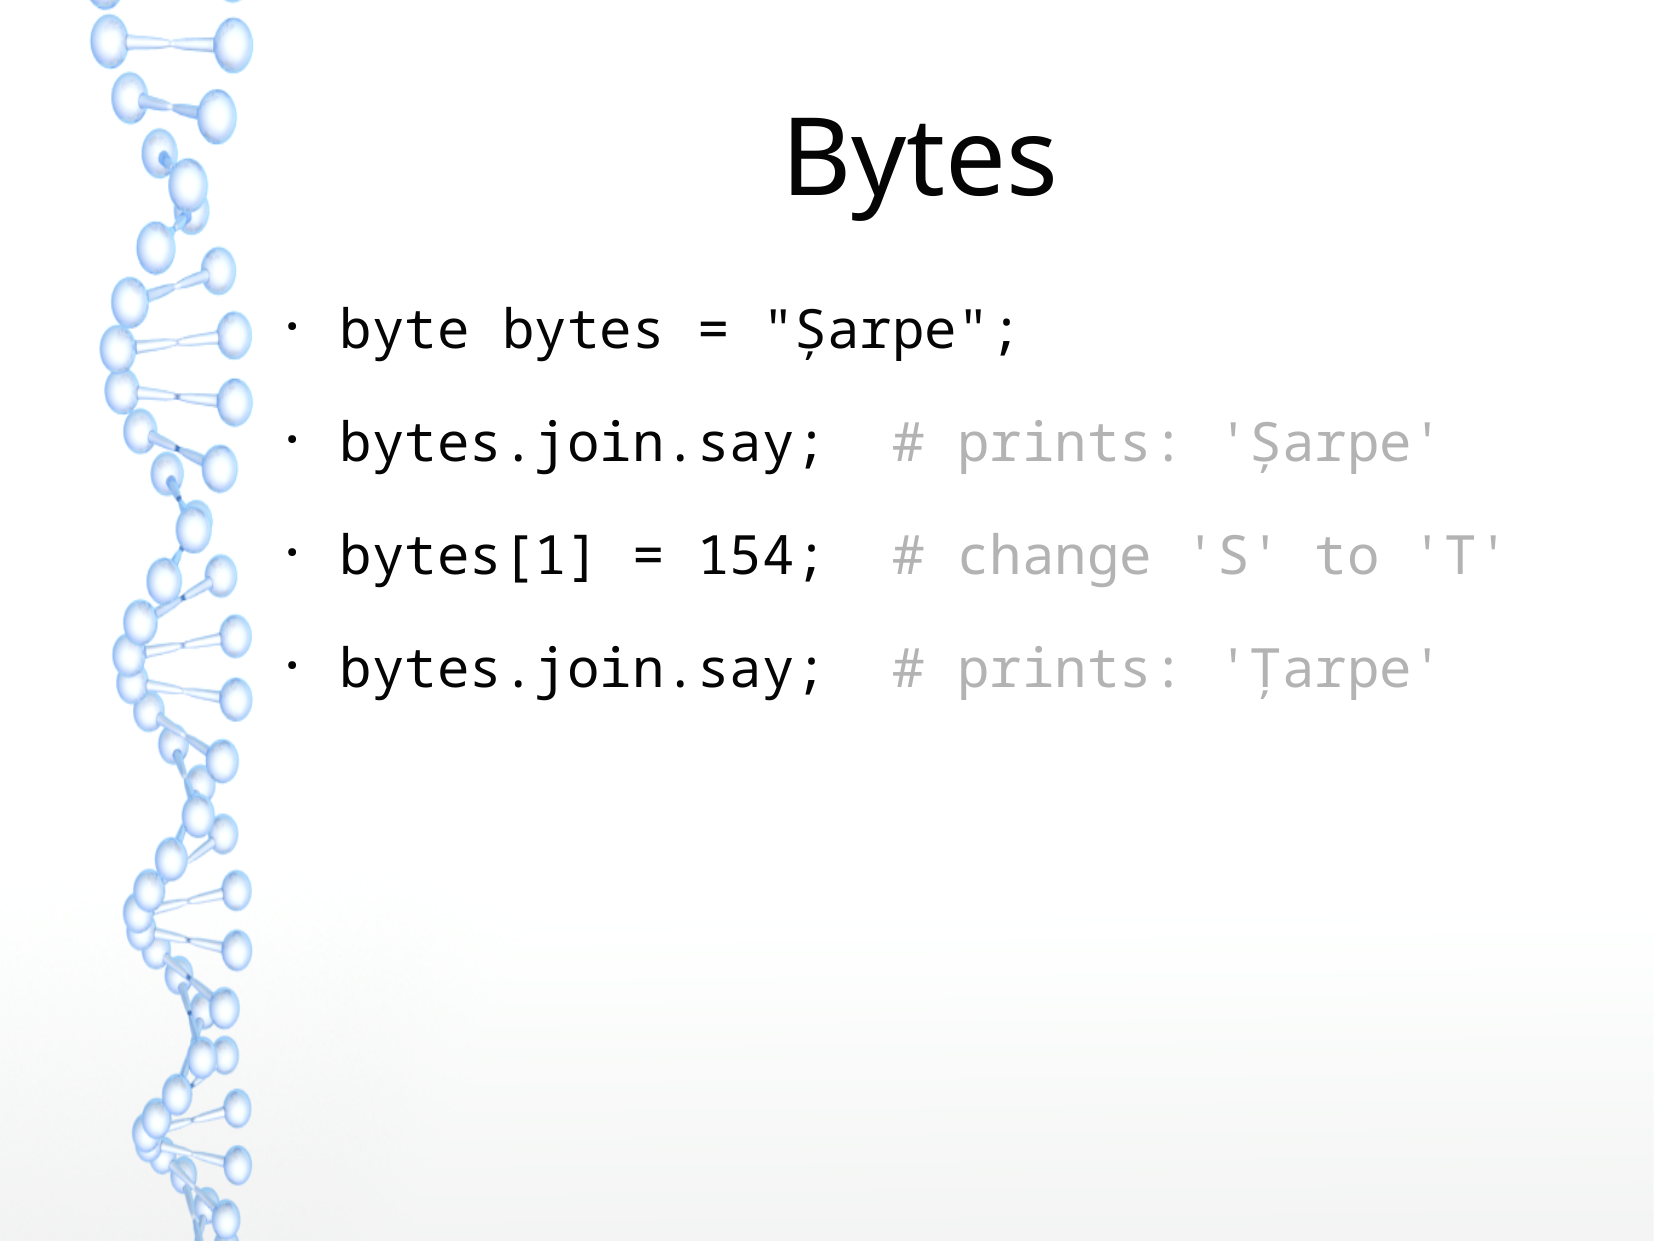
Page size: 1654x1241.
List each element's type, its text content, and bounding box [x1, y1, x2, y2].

picture [0, 0, 1654, 1241]
list byte bytes = "Șarpe"; bytes.join.say; # prints: 'Șarpe' bytes[1] = 154; # change 'S' to 'T' bytes.join.say; # prints: 'Țarpe' [269, 290, 1538, 1010]
title Bytes [269, 49, 1571, 257]
